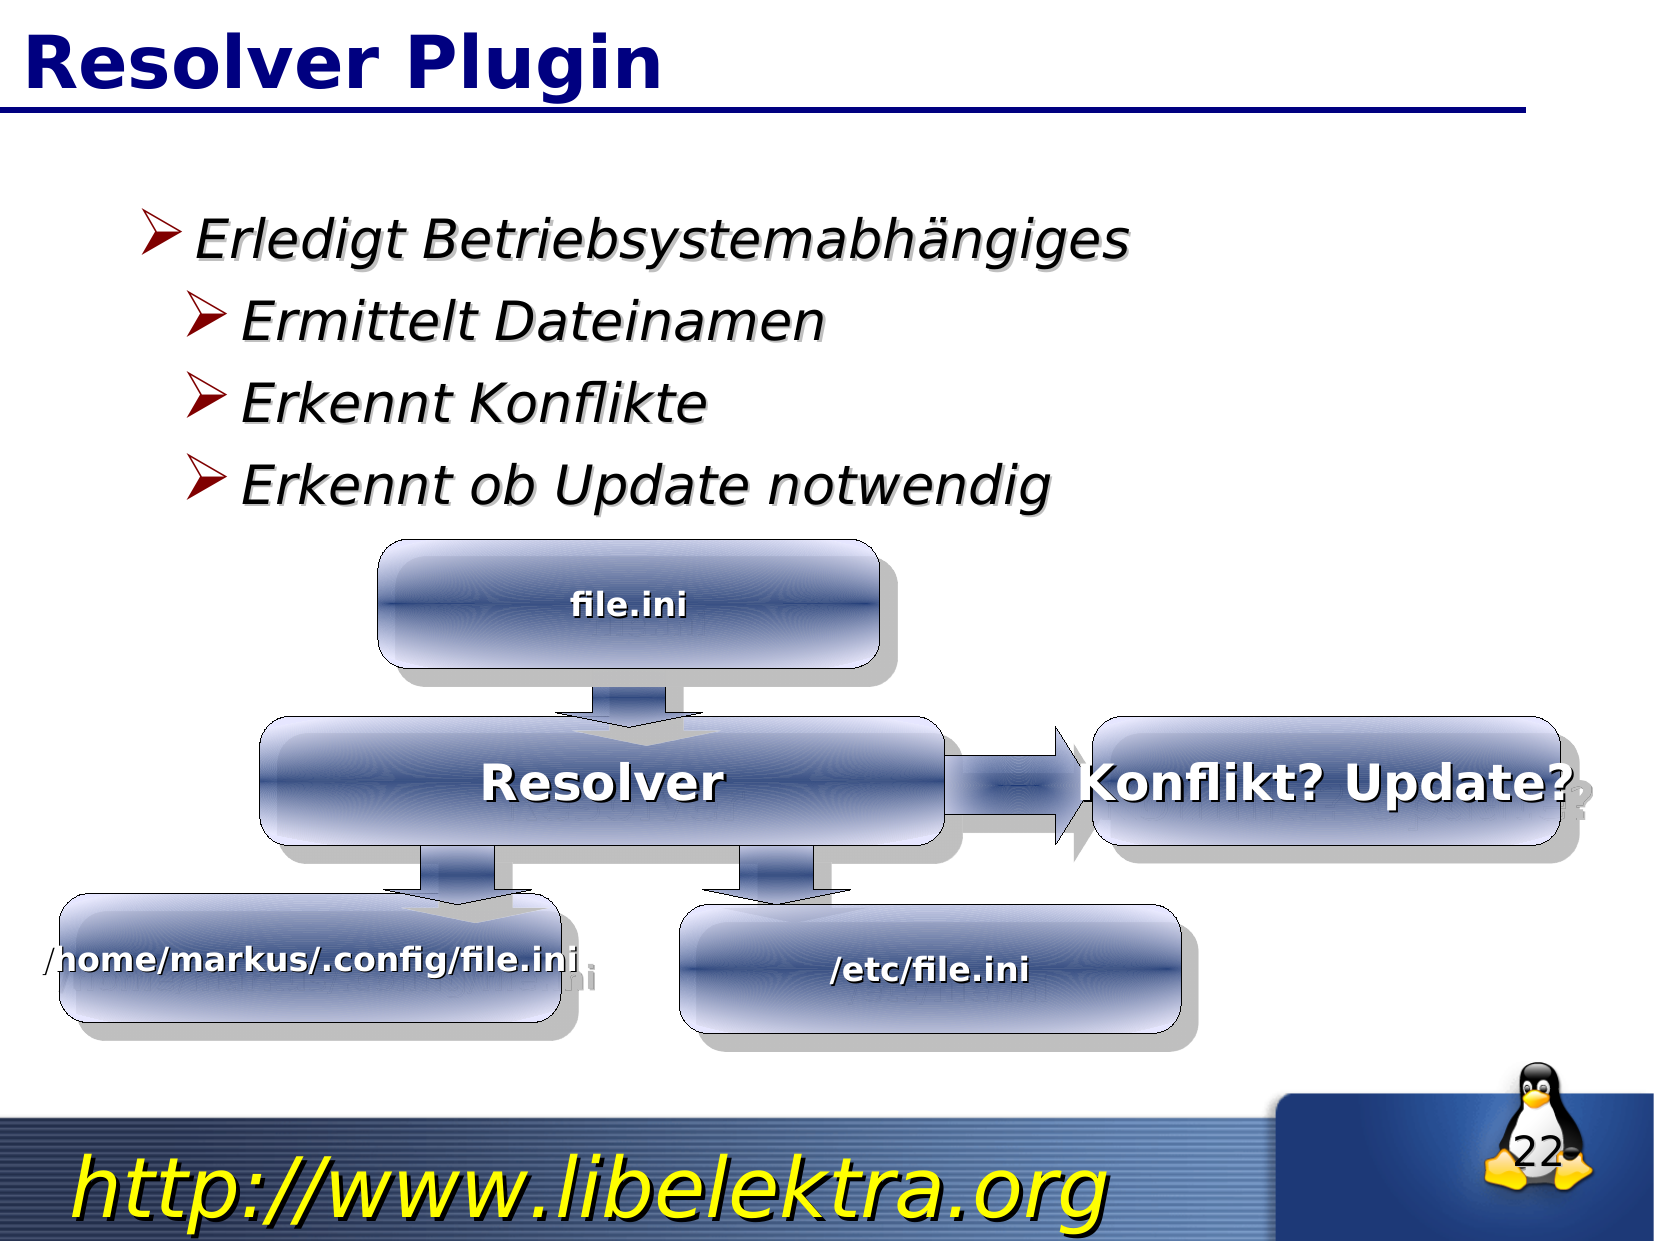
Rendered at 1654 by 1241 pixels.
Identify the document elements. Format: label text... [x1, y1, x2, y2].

text_box [702, 845, 851, 904]
text_box /home/markus/.config/file.ini [59, 893, 562, 1023]
text_box file.ini [377, 539, 880, 669]
text_box <Nummer> [1312, 1122, 1566, 1178]
text_box Resolver [259, 716, 945, 846]
text_box Konflikt? Update? [1092, 716, 1561, 846]
picture [0, 1061, 1654, 1241]
text_box [555, 669, 703, 728]
text_box /etc/file.ini [679, 904, 1182, 1034]
text_box [944, 726, 1084, 845]
text_box [383, 845, 532, 905]
list Erledigt Betriebsystemabhängiges Ermittelt Dateinamen Erkennt Konflikte Erkennt ob Update notwendig [121, 196, 1614, 562]
text_box Resolver Plugin [22, 14, 1611, 111]
